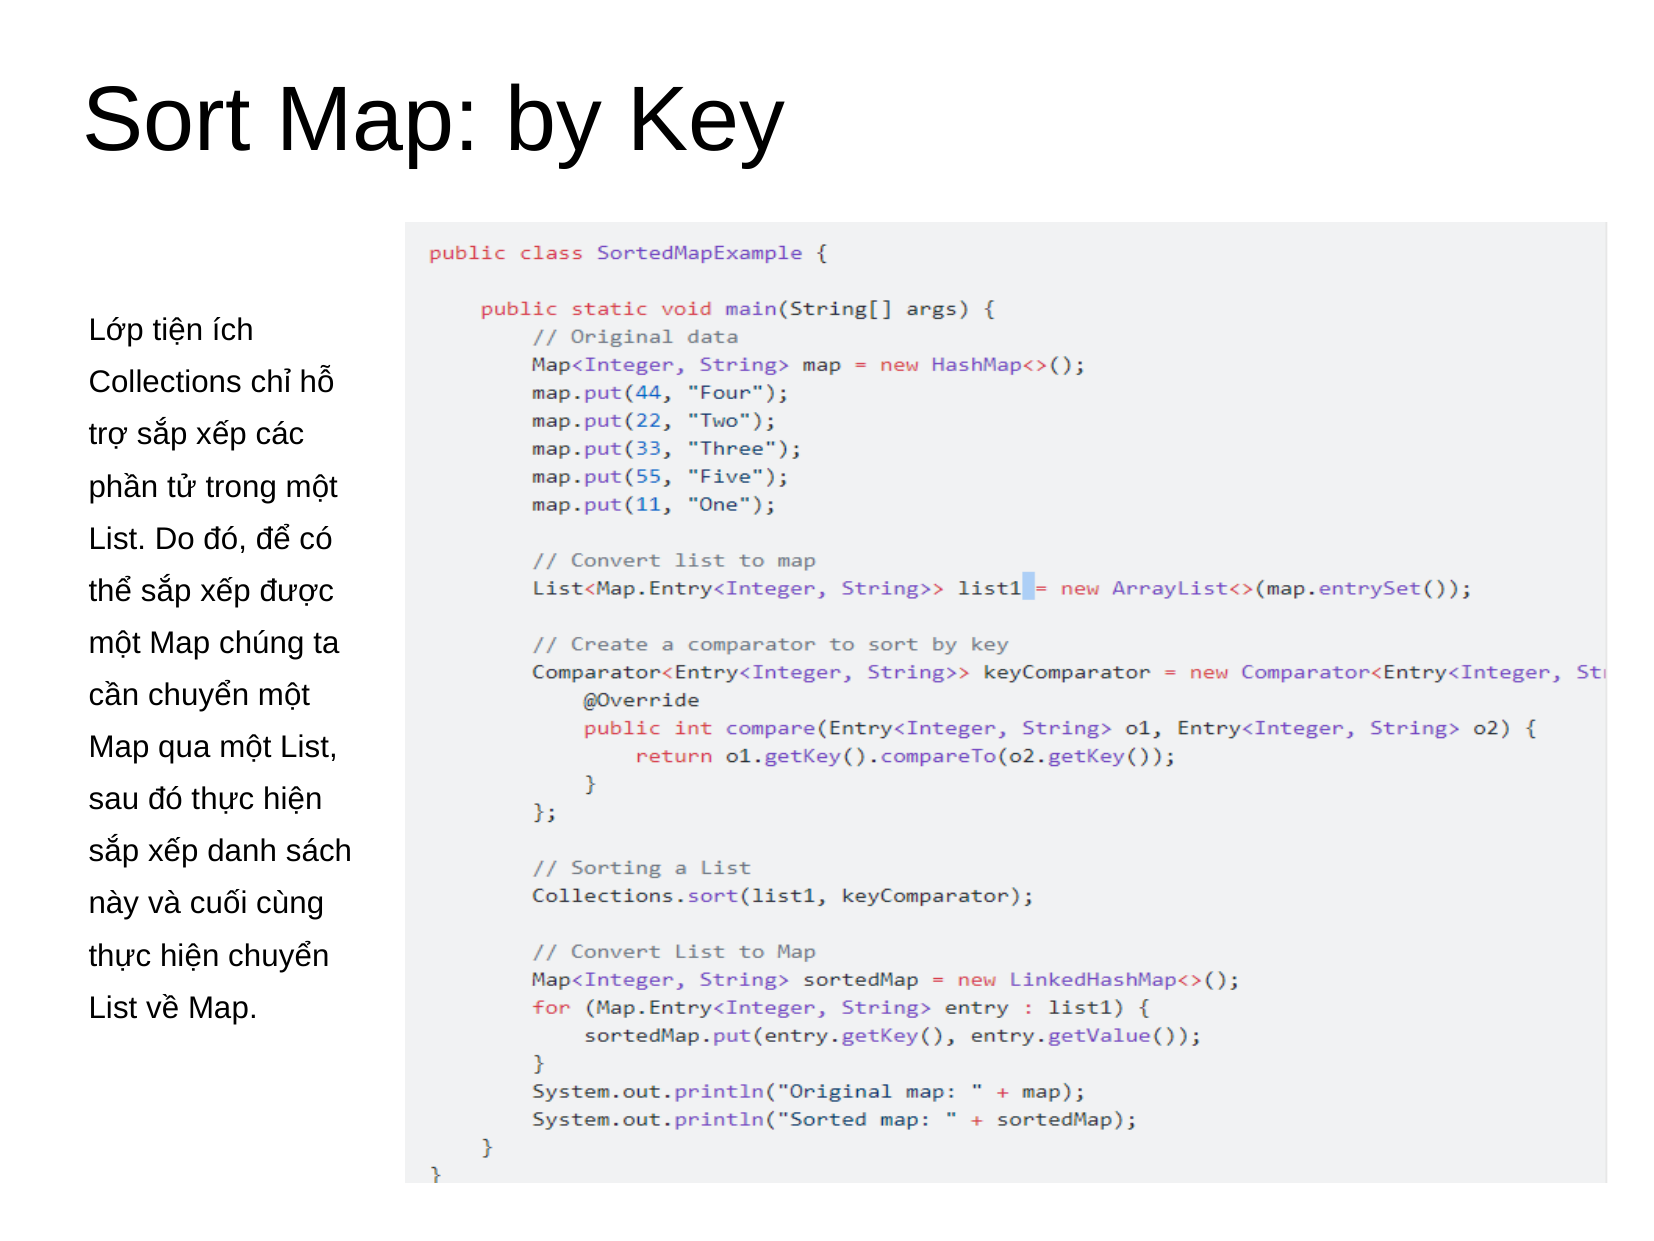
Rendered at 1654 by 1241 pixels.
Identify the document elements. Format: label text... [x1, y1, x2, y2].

picture [405, 222, 1609, 1183]
text_box Lớp tiện ích Collections chỉ hỗ trợ sắp xếp các phần tử trong một List. Do đó, để có thể sắp xếp được một Map chúng ta cần chuyển một Map qua một List, sau đó thực hiện sắp xếp danh sách này và cuối cùng thực hiện chuyển List về Map. [73, 287, 391, 1156]
title Sort Map: by Key [82, 15, 1571, 223]
title [82, 242, 405, 451]
